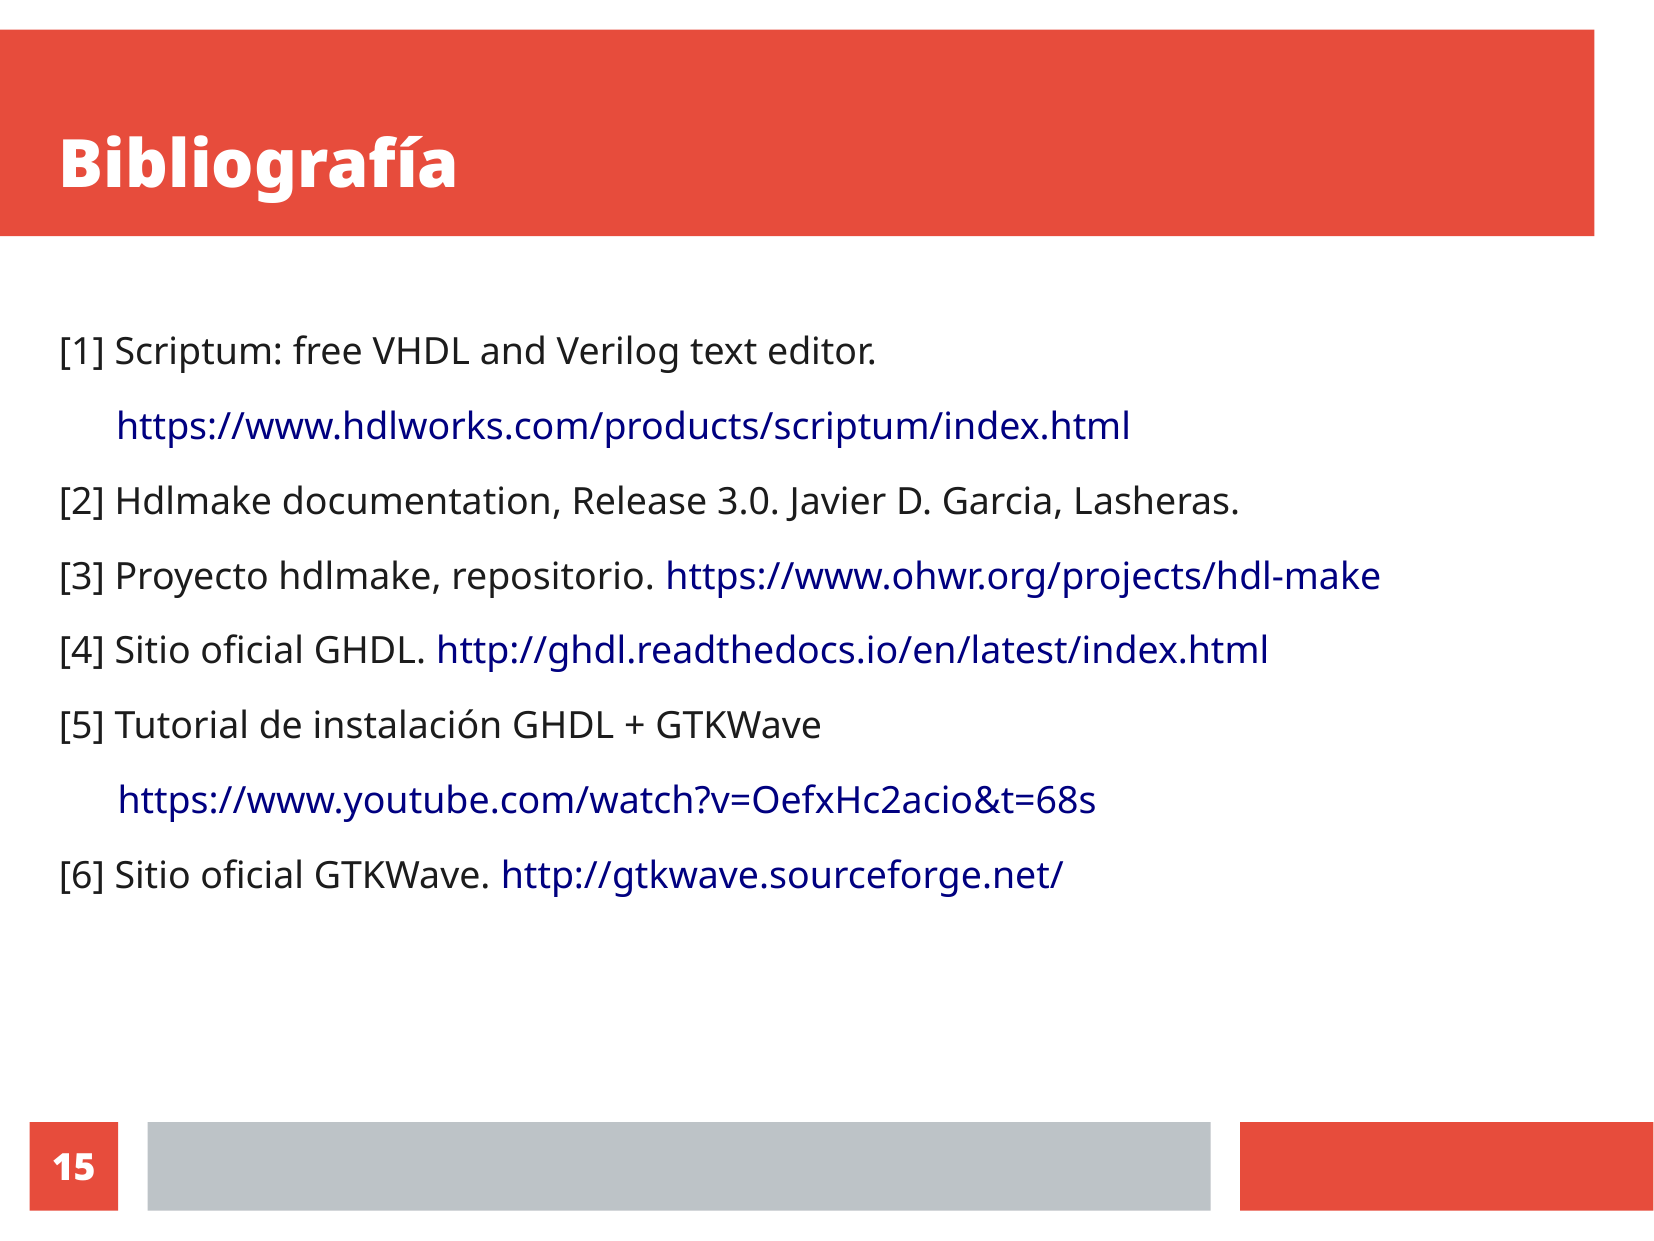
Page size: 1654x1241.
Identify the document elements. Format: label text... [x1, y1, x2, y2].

title Bibliografía [59, 59, 1595, 207]
list [1] Scriptum: free VHDL and Verilog text editor. https://www.hdlworks.com/products/scriptum/index.html [2] Hdlmake documentation, Release 3.0. Javier D. Garcia, Lasheras. [3] Proyecto hdlmake, repositorio. https://www.ohwr.org/projects/hdl-make [4] Sitio oficial GHDL. http://ghdl.readthedocs.io/en/latest/index.html [5] Tutorial de instalación GHDL + GTKWave https://www.youtube.com/watch?v=OefxHc2acio&t=68s [6] Sitio oficial GTKWave. http://gtkwave.sourceforge.net/ [59, 324, 1565, 1093]
